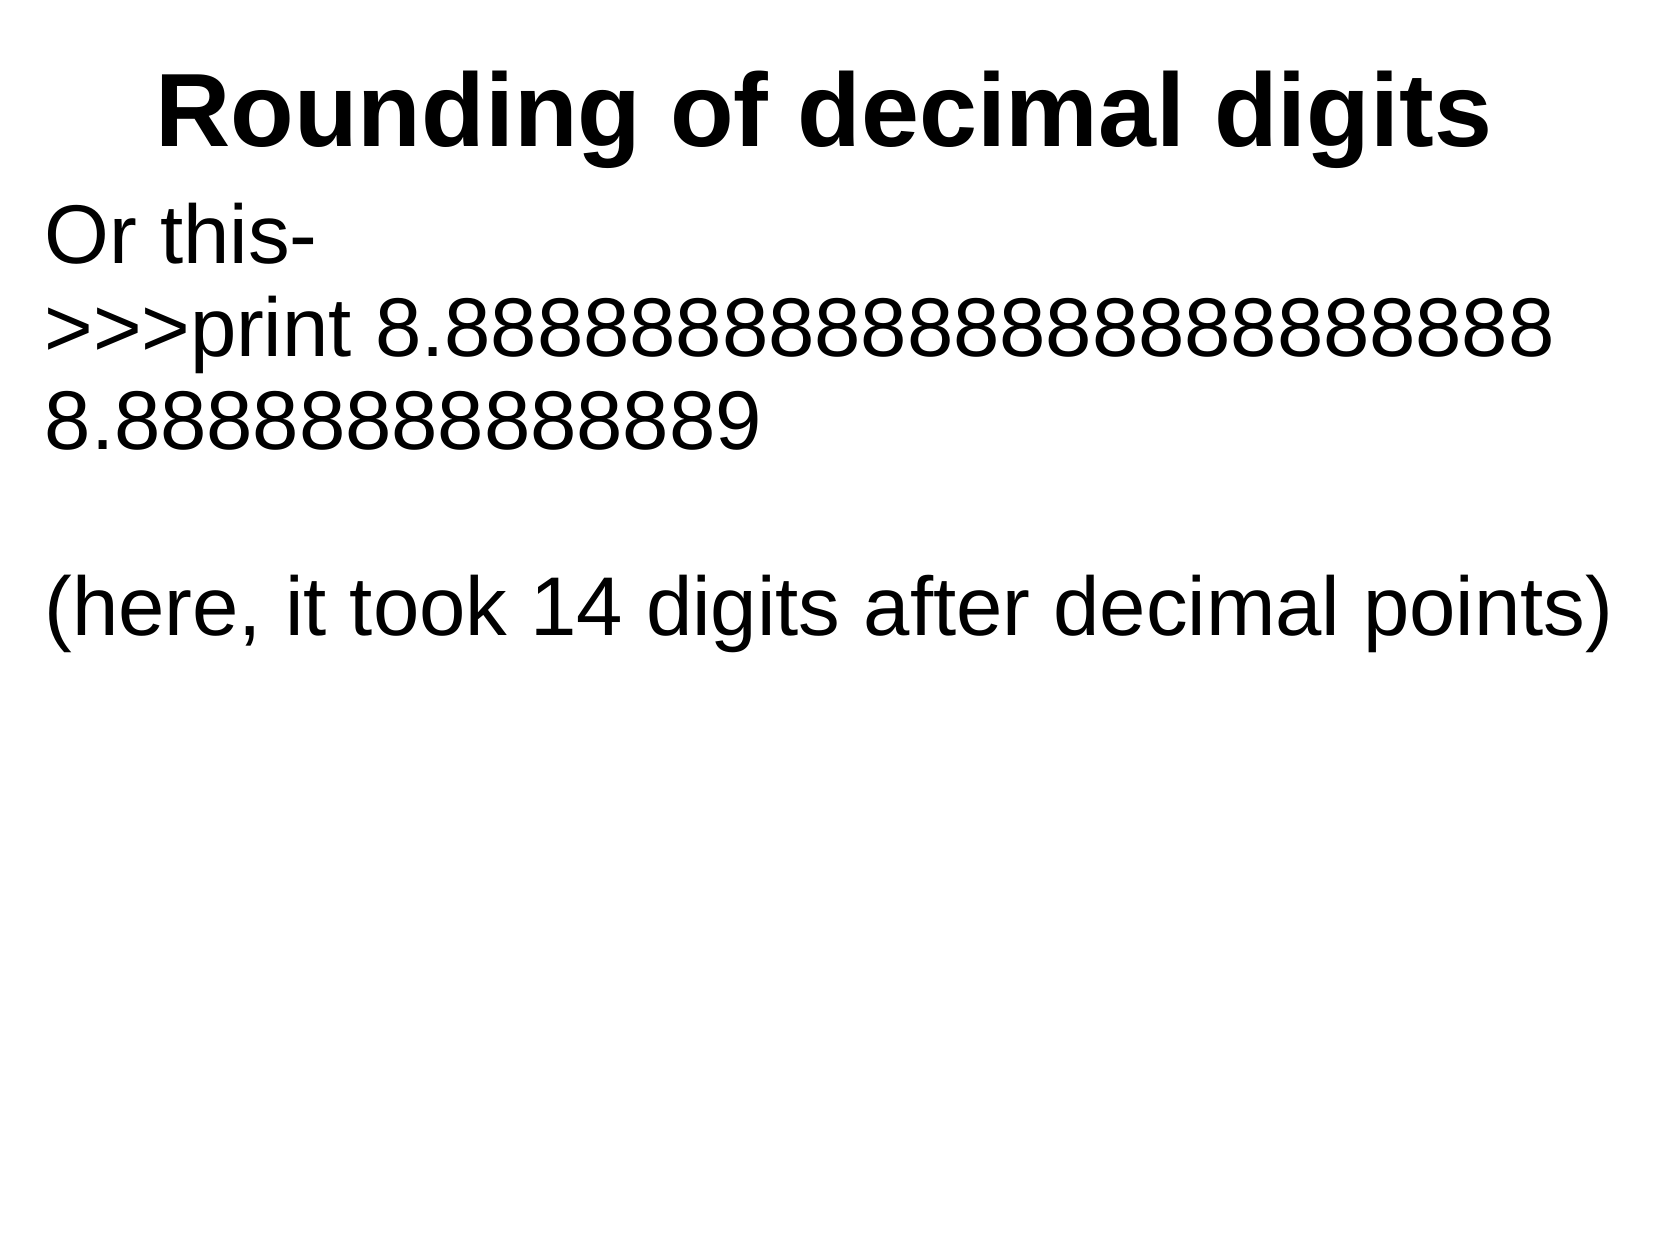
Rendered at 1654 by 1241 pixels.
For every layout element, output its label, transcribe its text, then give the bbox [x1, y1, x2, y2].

text_box Rounding of decimal digits [45, 45, 1606, 177]
text_box Or this- >>>print 8.888888888888888888888888 8.88888888888889 (here, it took 14 digits after decimal points) [30, 181, 1636, 663]
